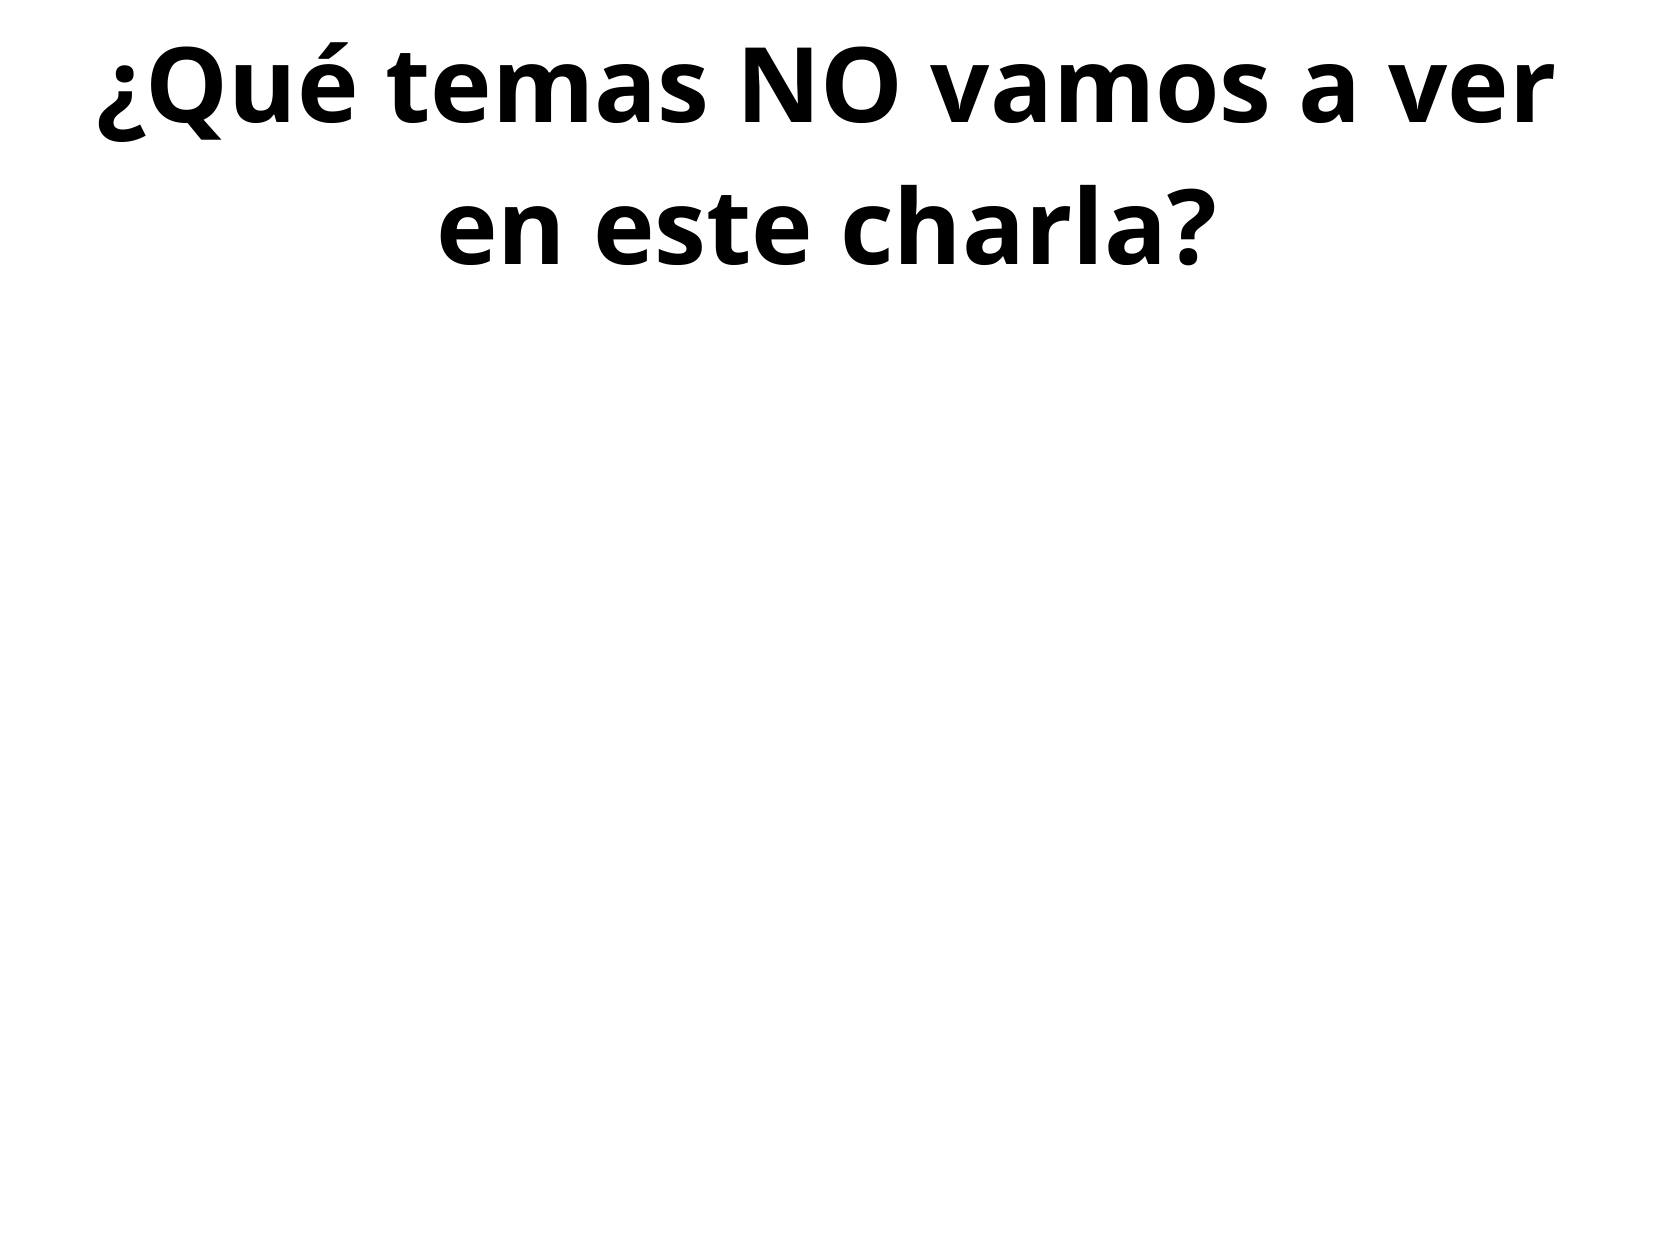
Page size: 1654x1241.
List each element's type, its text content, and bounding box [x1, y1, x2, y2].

title ¿Qué temas NO vamos a ver en este charla? [39, 31, 1615, 275]
